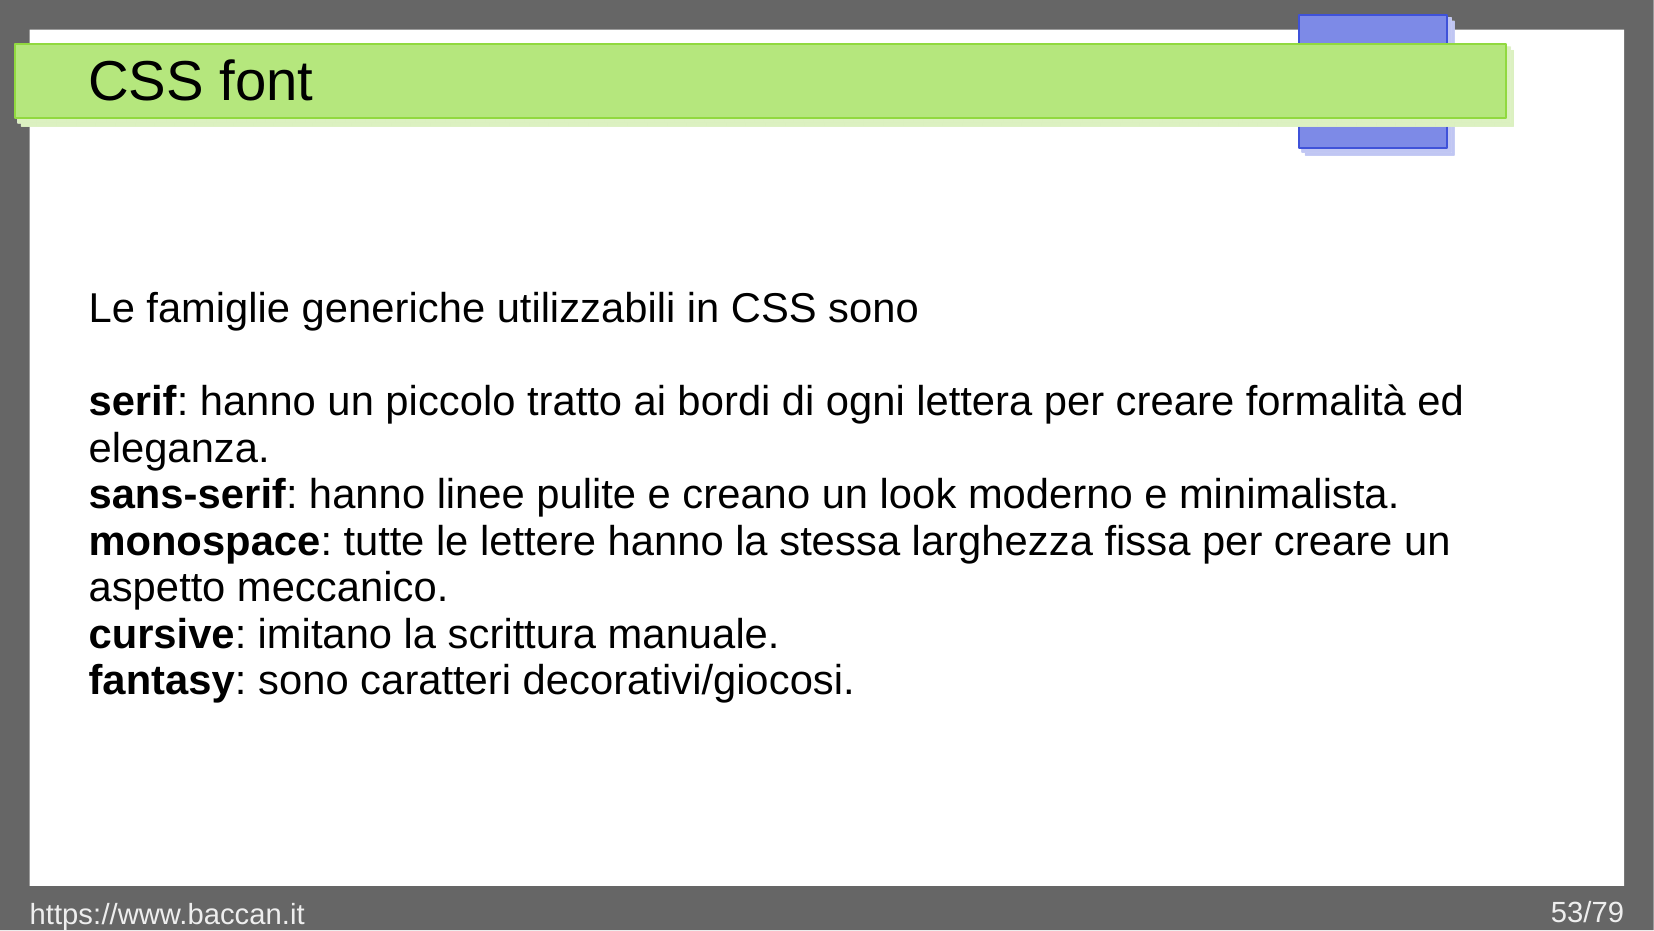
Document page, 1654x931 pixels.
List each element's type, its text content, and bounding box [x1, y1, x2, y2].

title CSS font [88, 44, 1506, 119]
text_box Le famiglie generiche utilizzabili in CSS sono serif: hanno un piccolo tratto ai bordi di ogni lettera per creare formalità ed eleganza. sans-serif: hanno linee pulite e creano un look moderno e minimalista. monospace: tutte le lettere hanno la stessa larghezza fissa per creare un aspetto meccanico. cursive: imitano la scrittura manuale. fantasy: sono caratteri decorativi/giocosi. [88, 169, 1565, 820]
